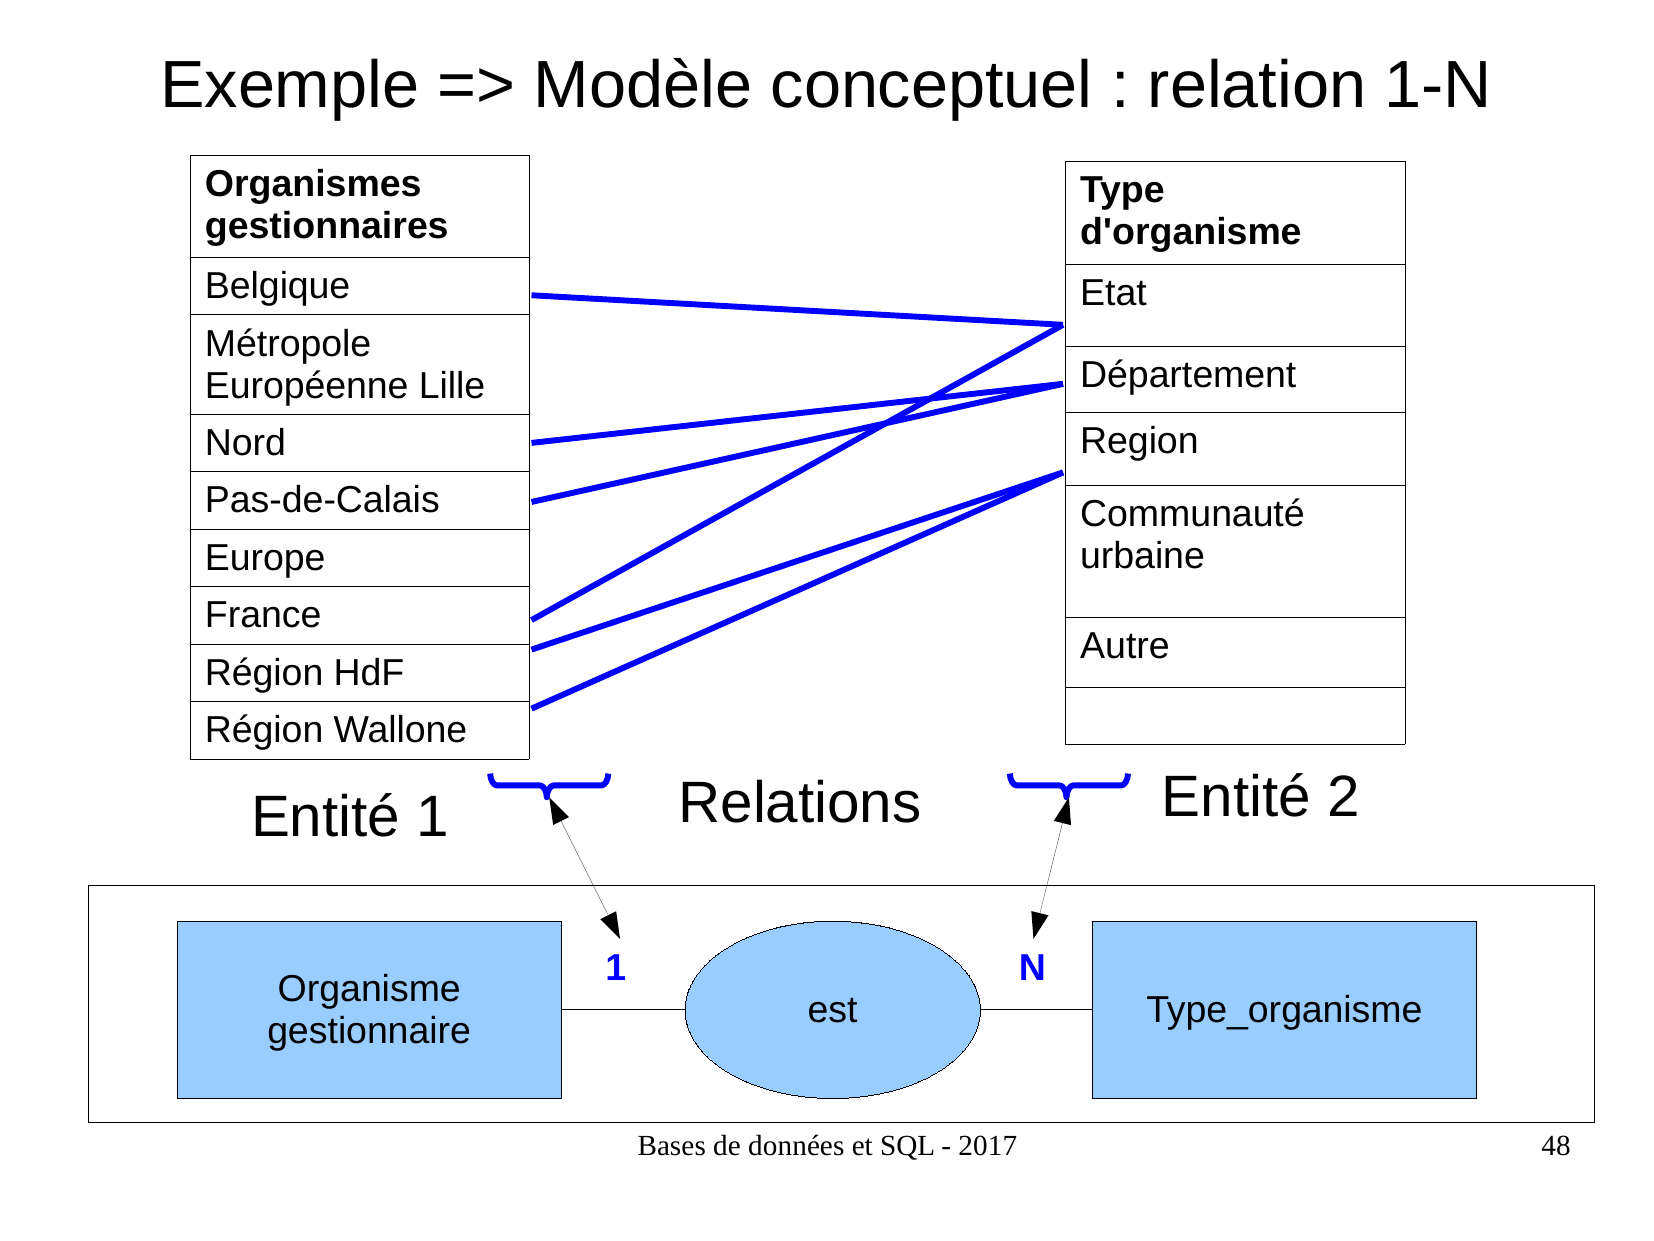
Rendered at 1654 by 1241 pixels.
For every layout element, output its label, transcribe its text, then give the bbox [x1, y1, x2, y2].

table_cell Region [1066, 413, 1405, 485]
text_box Type_organisme [1092, 921, 1477, 1099]
text_box Entité 2 [1104, 756, 1418, 863]
table_cell Belgique [191, 258, 529, 314]
table_cell Autre [1066, 618, 1405, 687]
table_header Organismes gestionnaires [191, 156, 529, 257]
table_cell Europe [191, 530, 529, 586]
text_box N [1003, 938, 1063, 996]
text_box est [685, 921, 981, 1099]
text_box Relations [620, 762, 981, 842]
table_cell Nord [191, 415, 529, 471]
table_cell Métropole Européenne Lille [191, 315, 529, 414]
text_box Organisme gestionnaire [177, 921, 562, 1099]
table_cell Département [1066, 347, 1405, 412]
table_header Type d'organisme [1066, 162, 1405, 264]
text_box 1 [590, 938, 650, 1004]
table_cell Région HdF [191, 645, 529, 701]
table_cell Etat [1066, 265, 1405, 346]
table_cell Communauté urbaine [1066, 486, 1405, 617]
table_cell Pas-de-Calais [191, 472, 529, 529]
table_cell [1066, 688, 1405, 744]
table_cell Région Wallone [191, 702, 529, 759]
text_box Entité 1 [236, 776, 473, 857]
title Exemple => Modèle conceptuel : relation 1-N [82, 21, 1571, 148]
table_cell France [191, 587, 529, 644]
